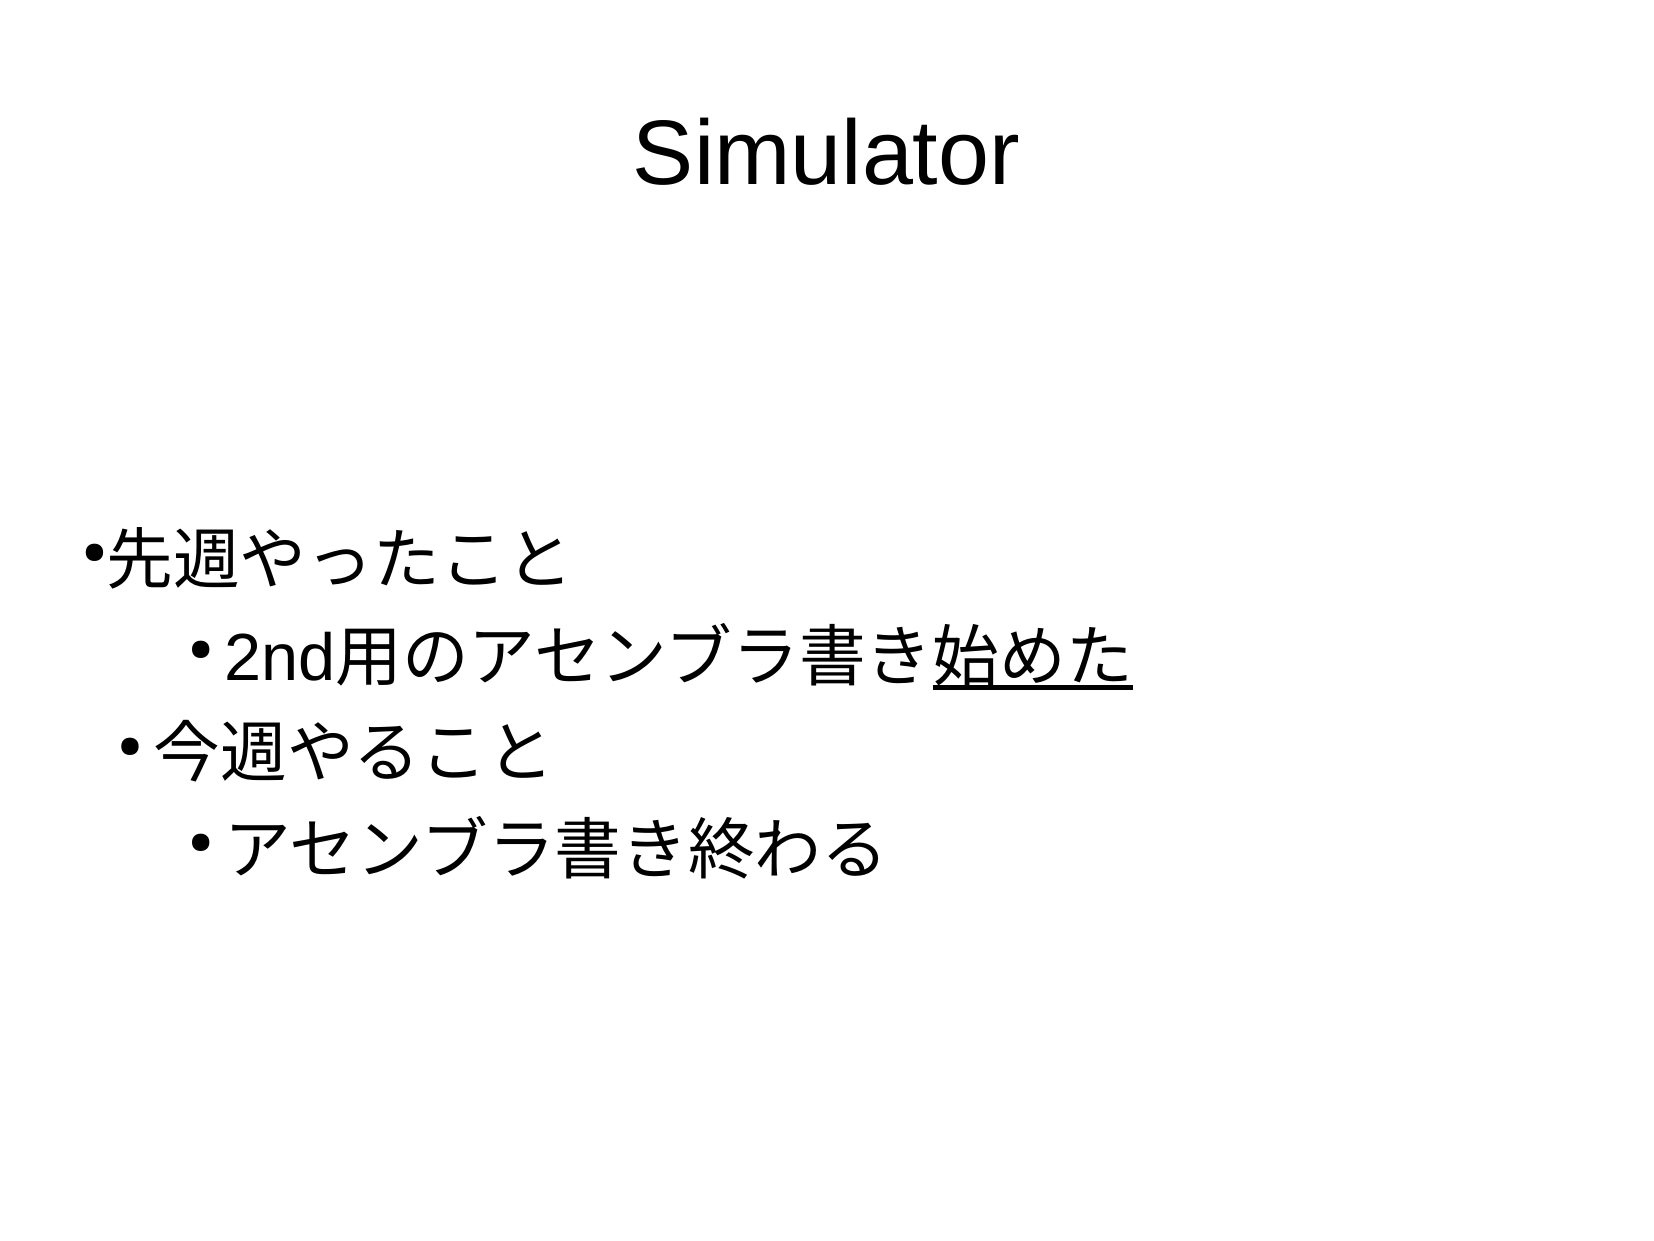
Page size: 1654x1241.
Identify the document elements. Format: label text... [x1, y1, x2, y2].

title Simulator [82, 49, 1571, 257]
subtitle 先週やったこと 2nd用のアセンブラ書き始めた 今週やること アセンブラ書き終わる [82, 290, 1571, 1109]
